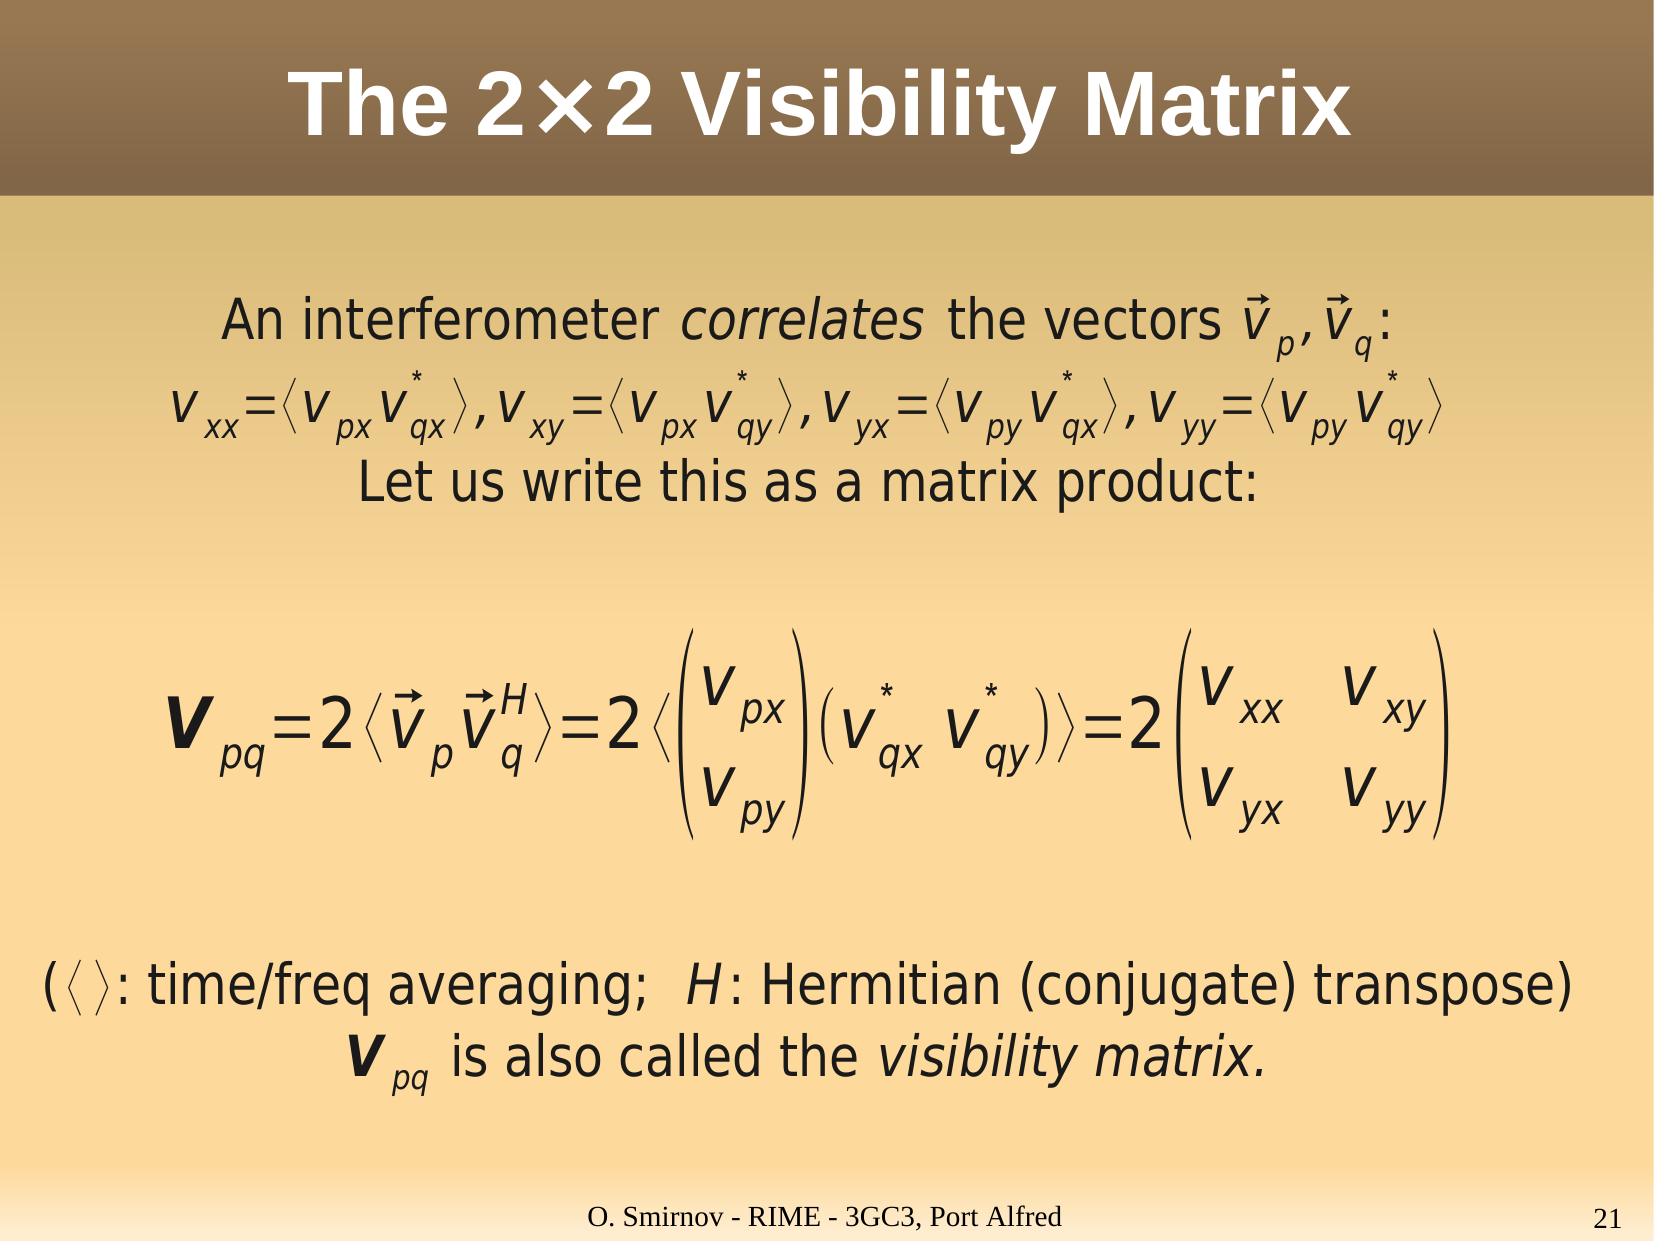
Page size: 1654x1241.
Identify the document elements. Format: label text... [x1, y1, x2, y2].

title The 2×2 Visibility Matrix [76, 0, 1565, 208]
chart [35, 287, 1580, 1241]
picture [0, 0, 1654, 1241]
